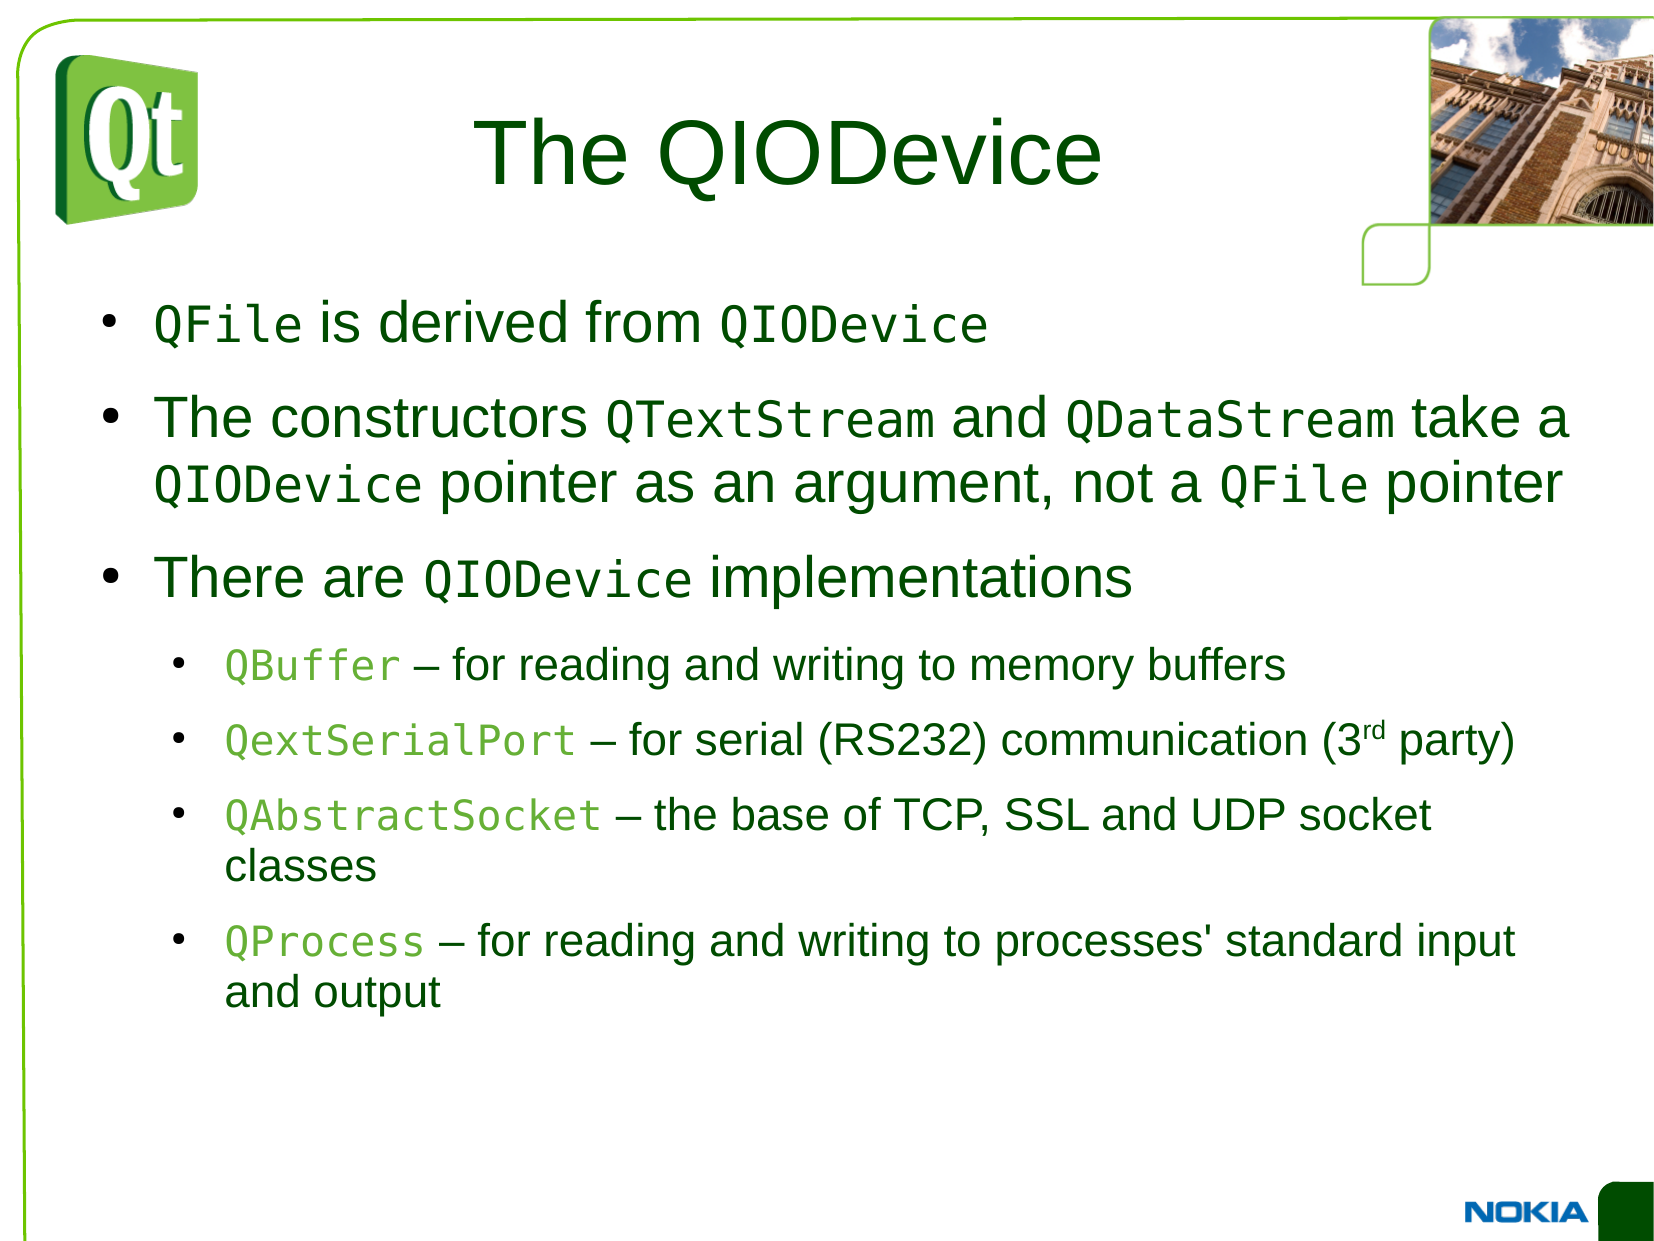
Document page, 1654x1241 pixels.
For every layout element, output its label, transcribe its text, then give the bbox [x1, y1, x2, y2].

title The QIODevice [251, 49, 1327, 257]
list QFile is derived from QIODevice The constructors QTextStream and QDataStream take a QIODevice pointer as an argument, not a QFile pointer There are QIODevice implementations QBuffer – for reading and writing to memory buffers QextSerialPort – for serial (RS232) communication (3rd party) QAbstractSocket – the base of TCP, SSL and UDP socket classes QProcess – for reading and writing to processes' standard input and output [82, 290, 1571, 1094]
picture [1465, 1201, 1589, 1223]
picture [55, 55, 198, 225]
picture [1338, 5, 1654, 306]
